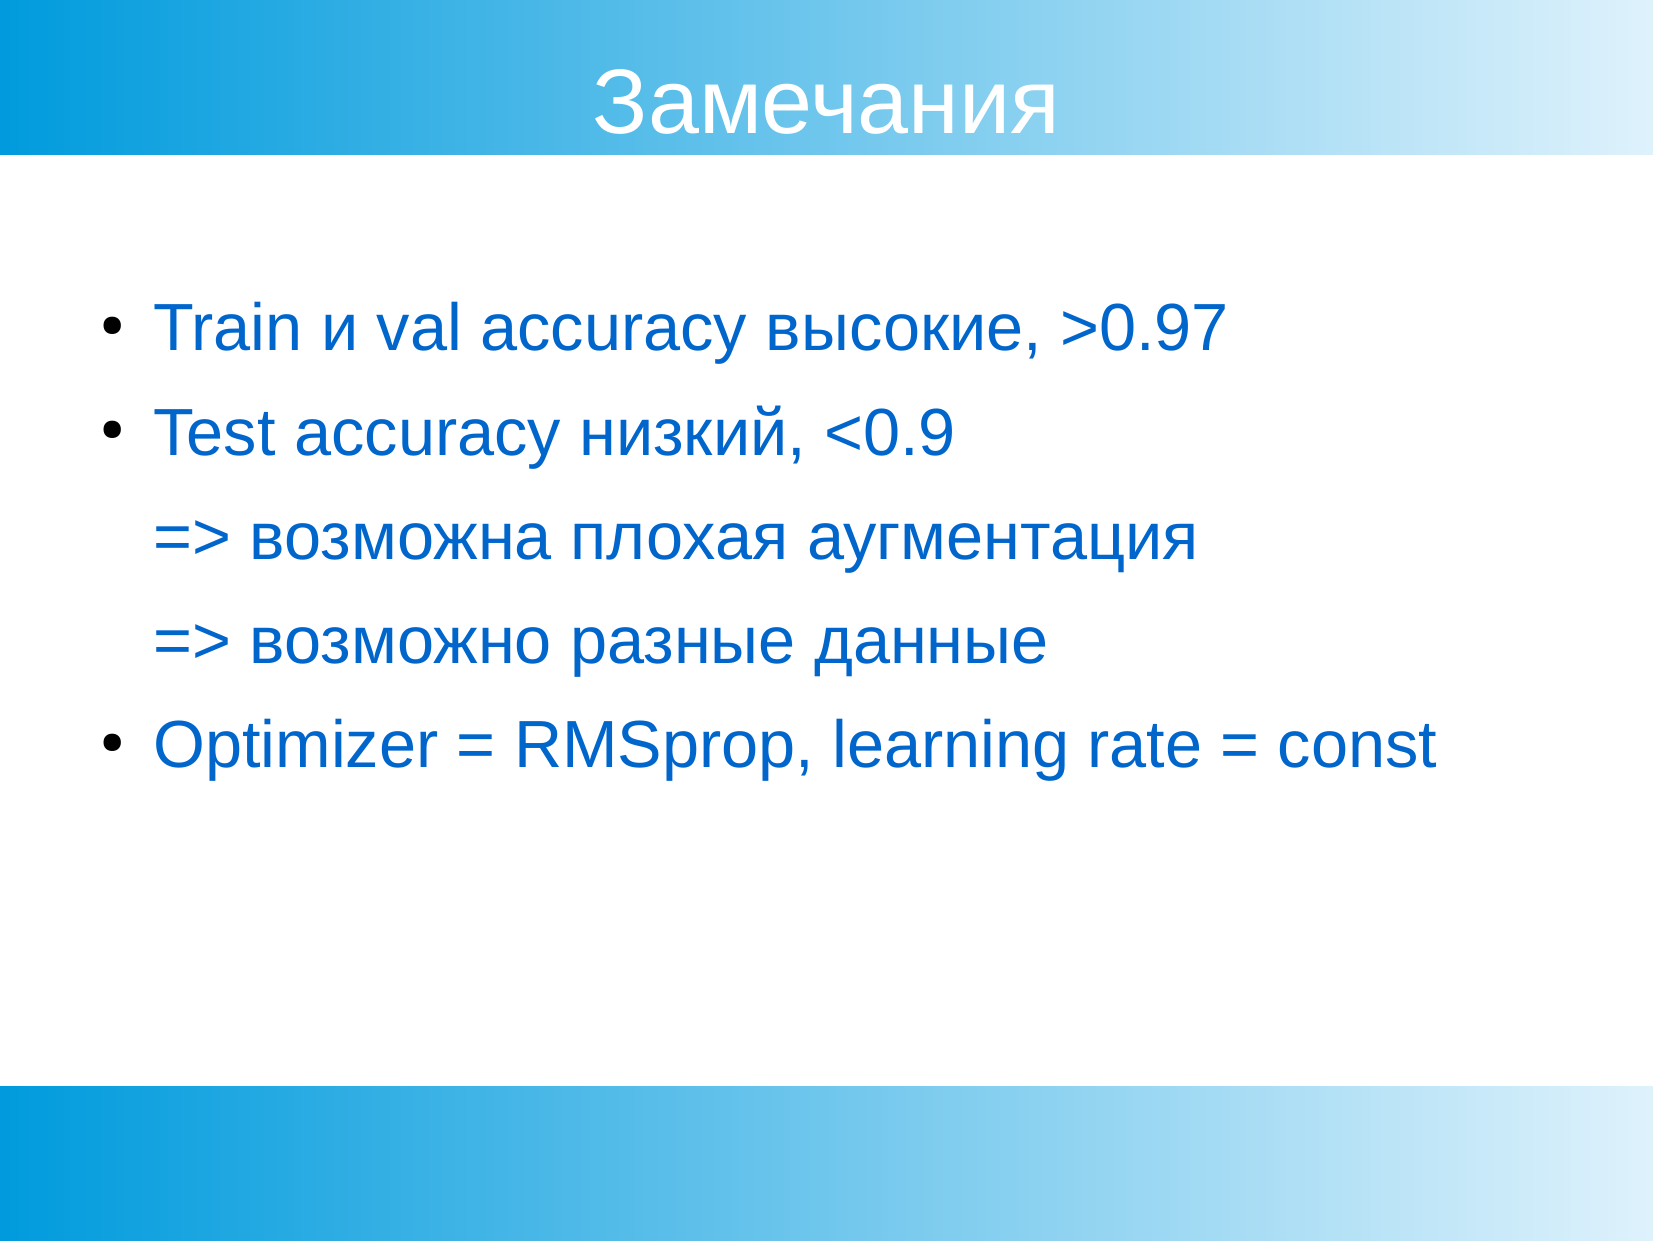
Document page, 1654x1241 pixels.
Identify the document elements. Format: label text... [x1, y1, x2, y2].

list Train и val accuracy высокие, >0.97 Test accuracy низкий, <0.9 => возможна плохая аугментация => возможно разные данные Optimizer = RMSprop, learning rate = const [82, 290, 1571, 1010]
title Замечания [82, 49, 1571, 155]
